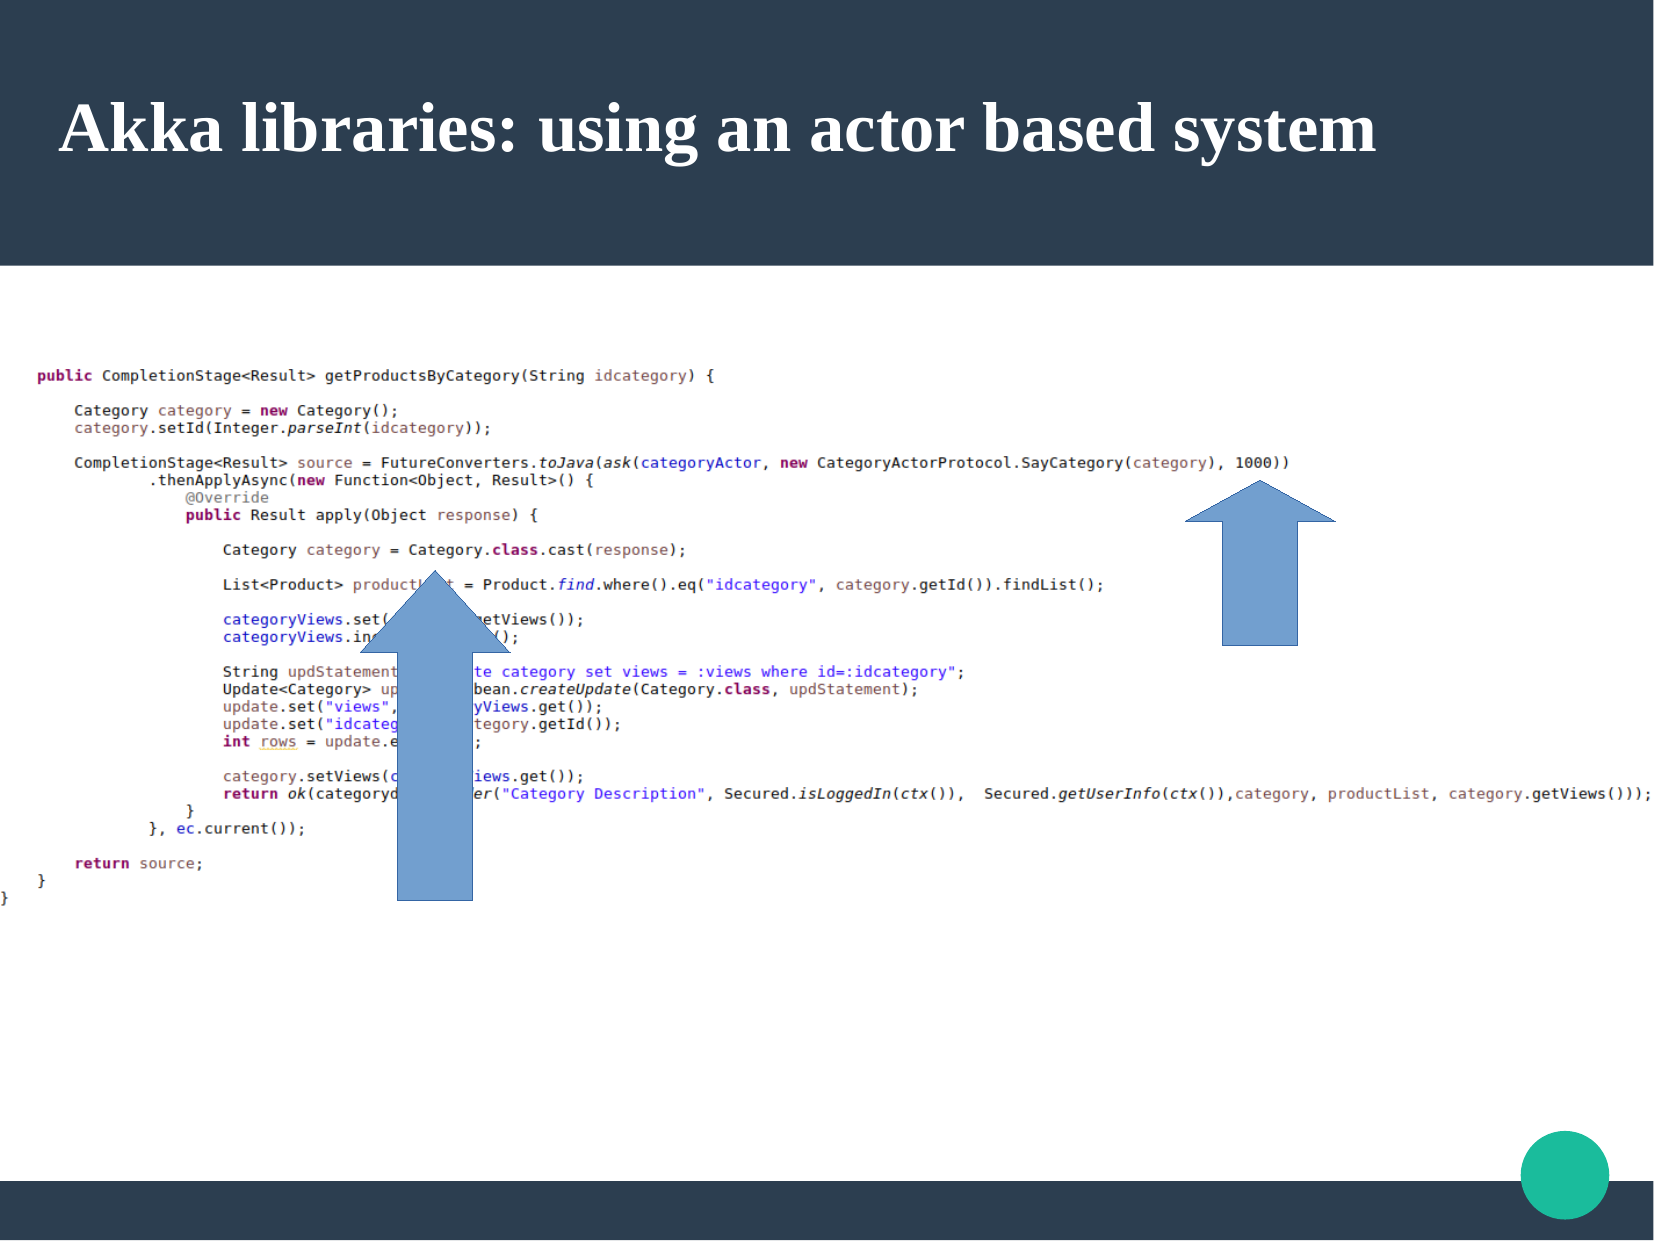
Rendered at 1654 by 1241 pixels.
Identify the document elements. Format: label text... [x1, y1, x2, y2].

text_box [1185, 480, 1336, 646]
picture [0, 368, 1654, 931]
title Akka libraries: using an actor based system [59, 49, 1595, 207]
text_box [360, 570, 511, 901]
